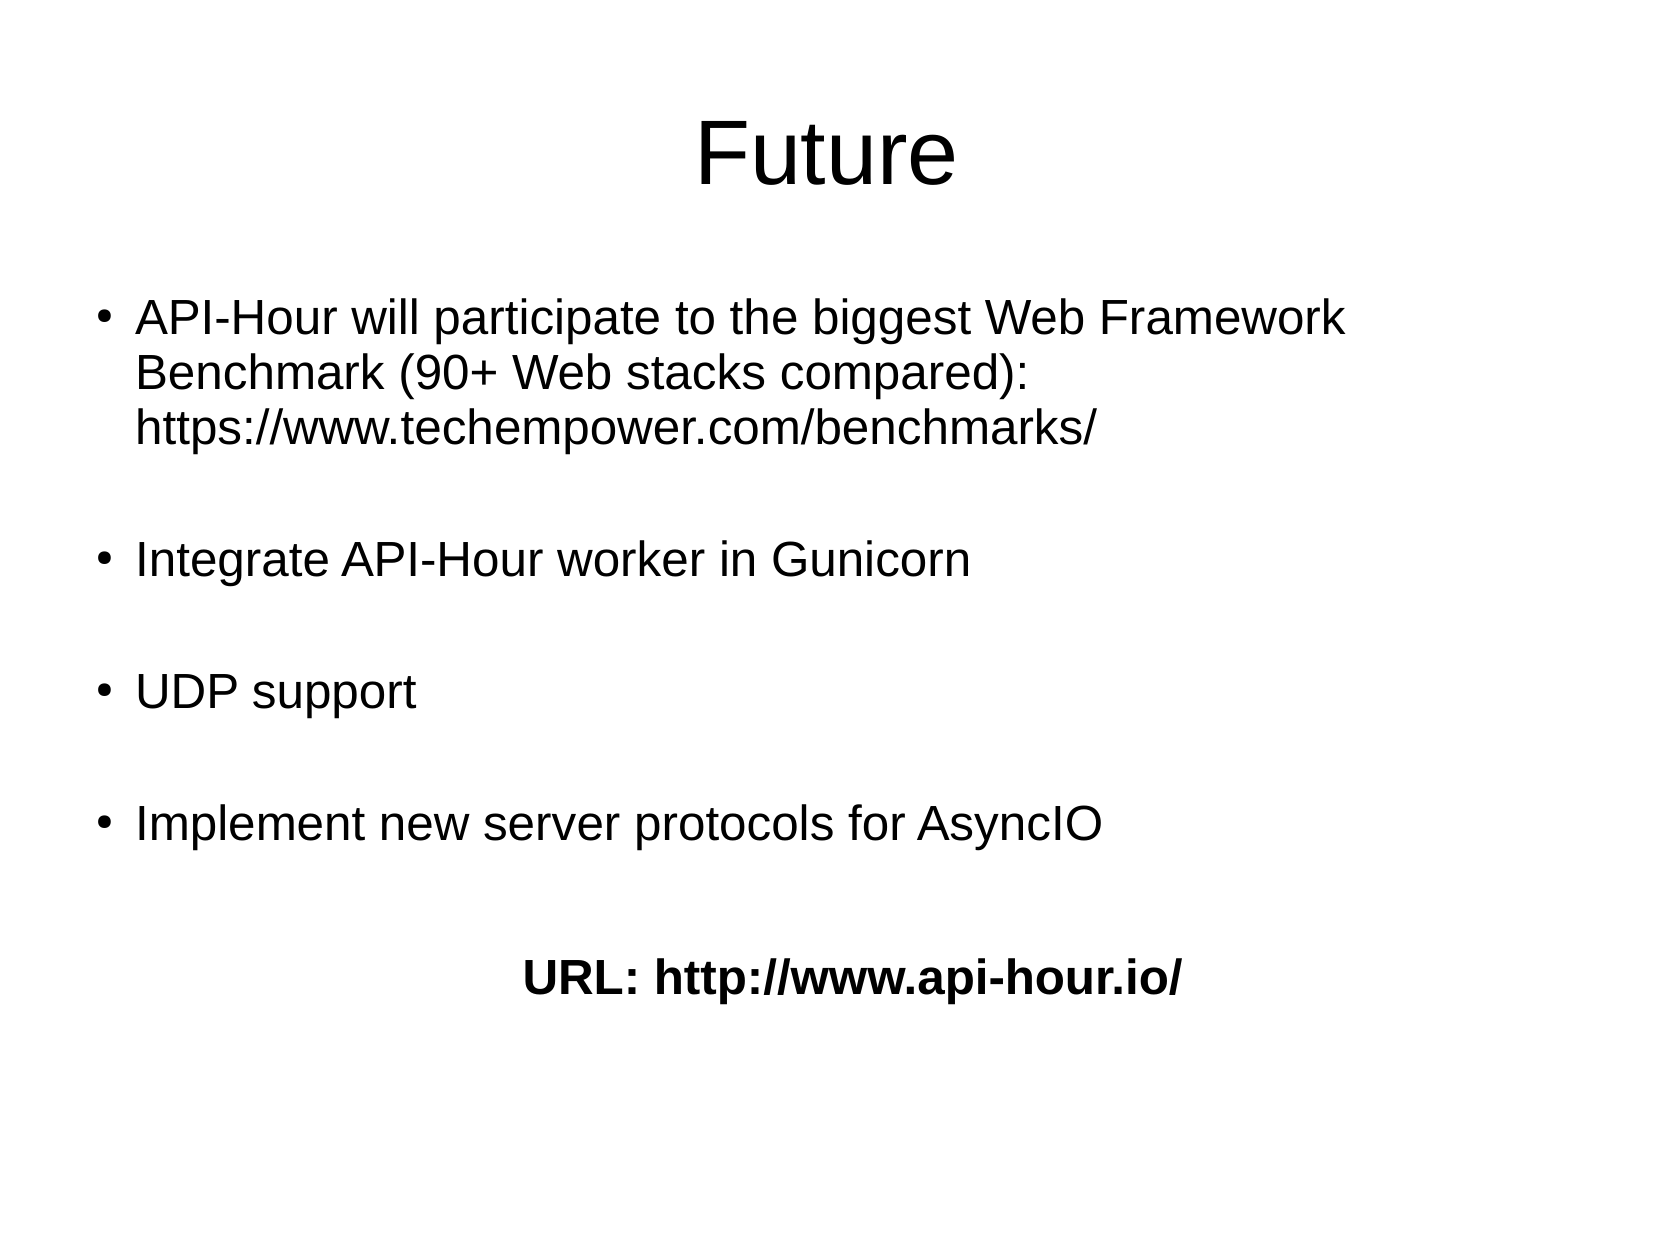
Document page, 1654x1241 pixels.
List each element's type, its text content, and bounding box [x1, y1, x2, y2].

title Future [82, 49, 1571, 257]
list API-Hour will participate to the biggest Web Framework Benchmark (90+ Web stacks compared): https://www.techempower.com/benchmarks/ Integrate API-Hour worker in Gunicorn UDP support Implement new server protocols for AsyncIO URL: http://www.api-hour.io/ [82, 290, 1571, 1010]
